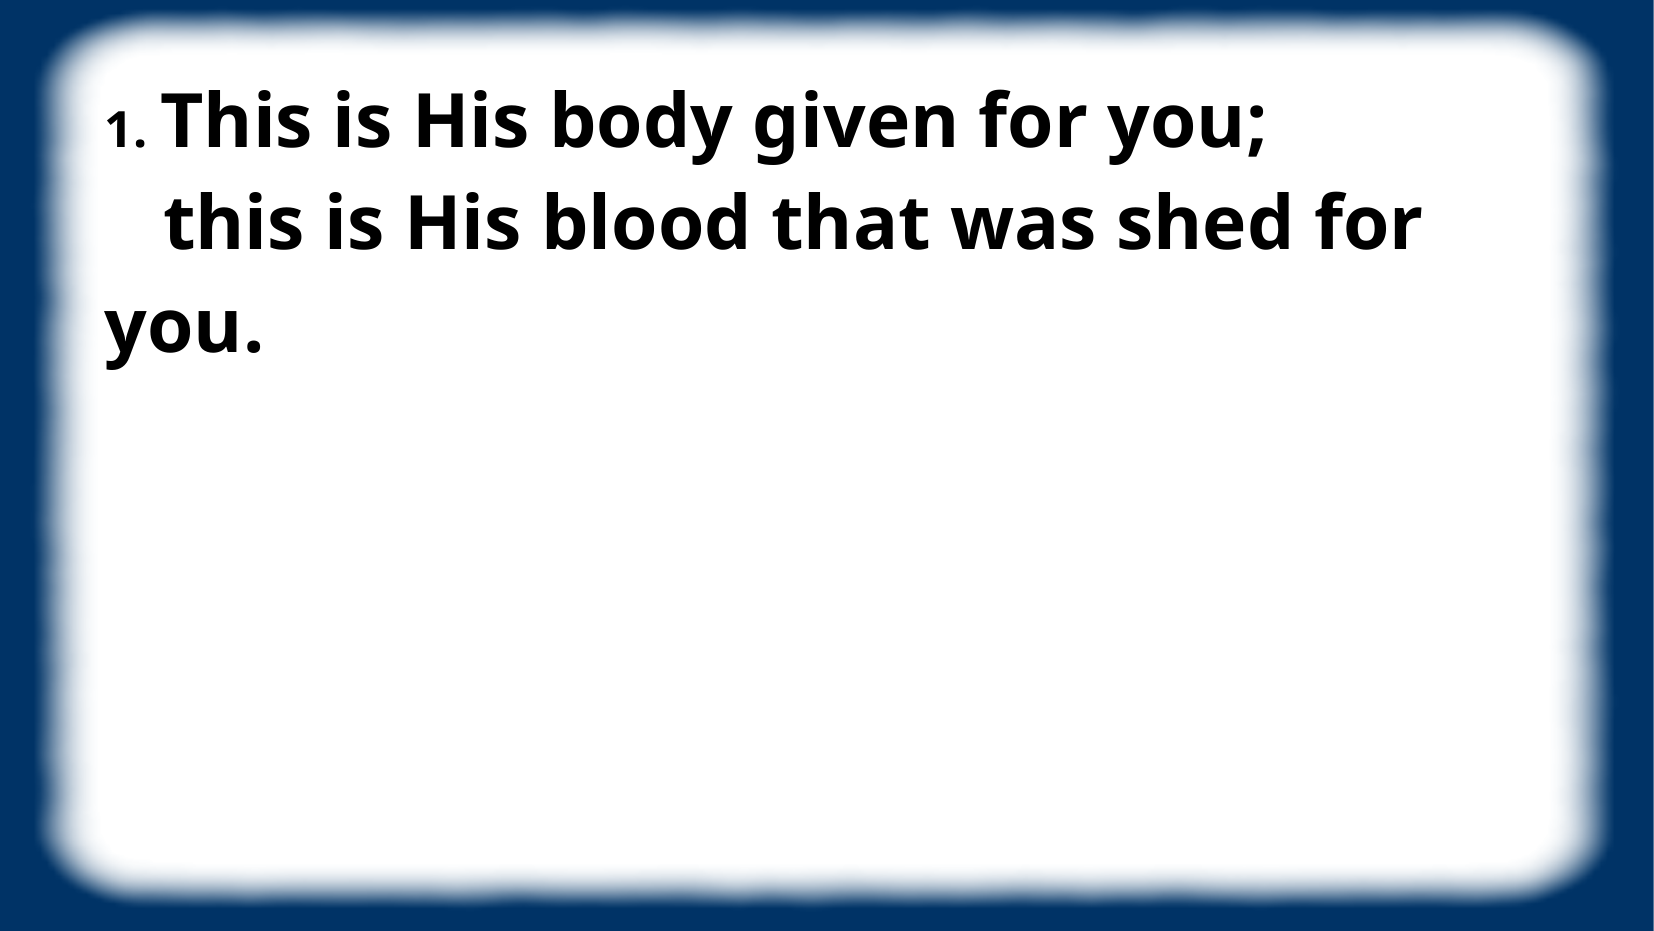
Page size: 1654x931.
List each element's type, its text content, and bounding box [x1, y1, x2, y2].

picture [0, 0, 1654, 931]
text_box 1. This is His body given for you; this is His blood that was shed for you. [90, 60, 1561, 286]
